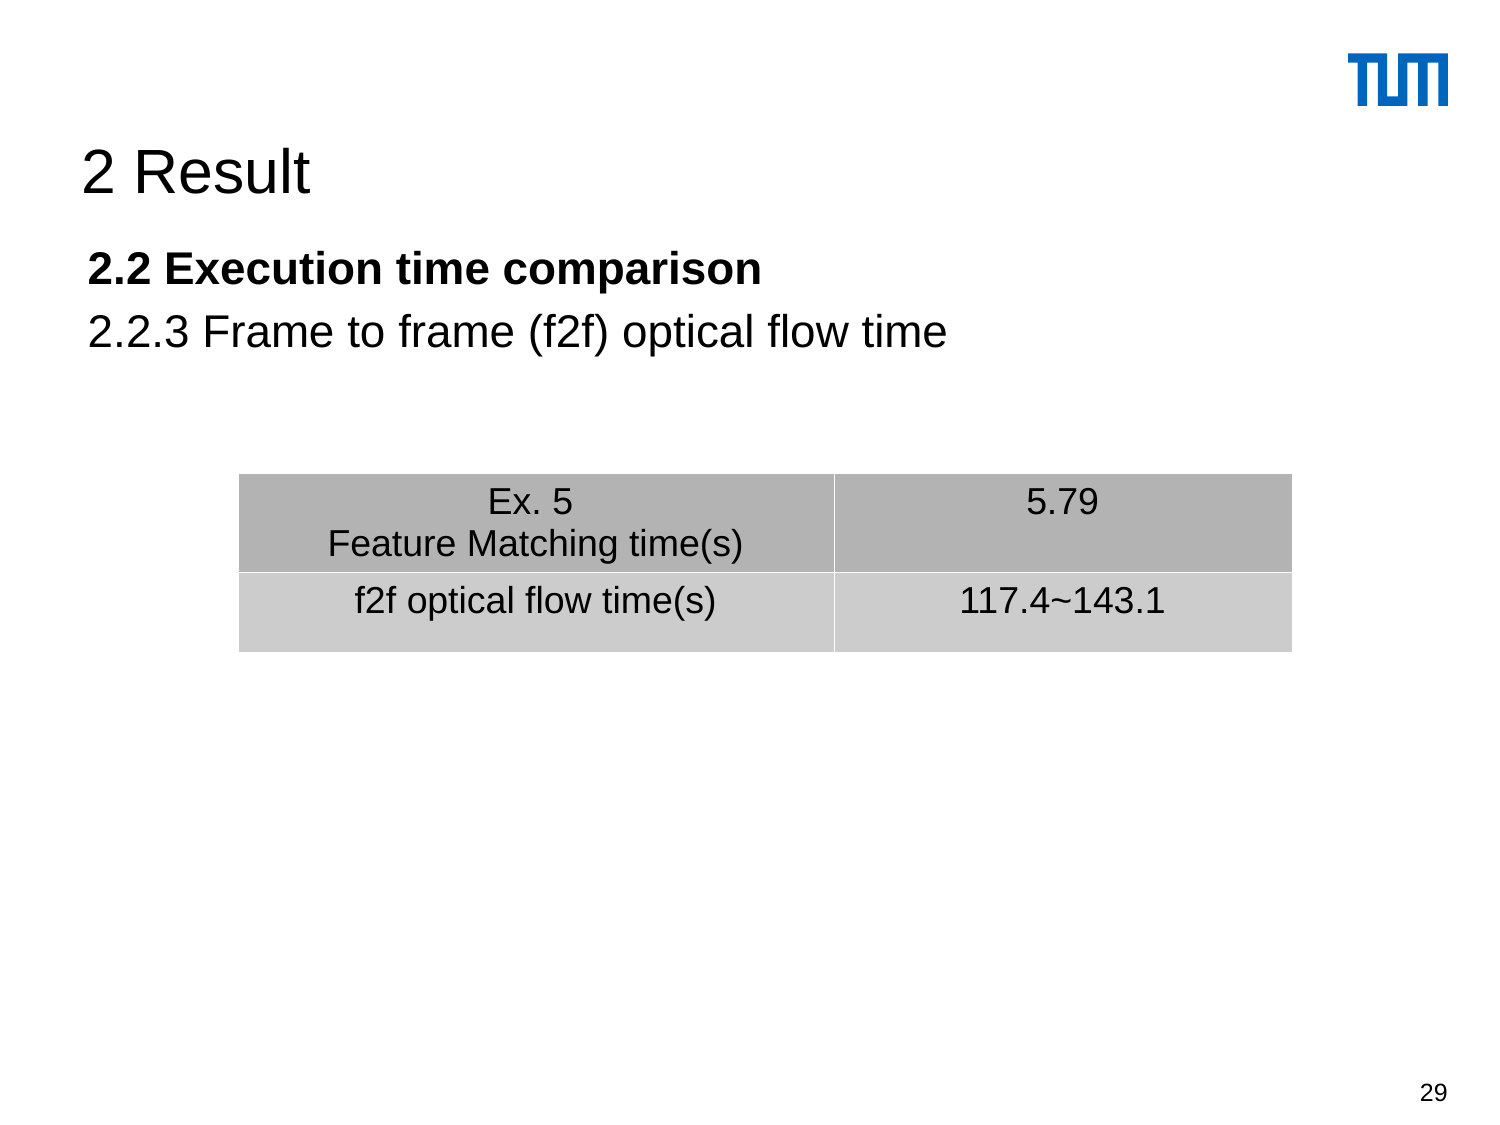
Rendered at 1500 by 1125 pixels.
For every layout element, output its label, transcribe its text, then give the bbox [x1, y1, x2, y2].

table_cell 117.4~143.1 [835, 573, 1292, 652]
table_header Ex. 5 Feature Matching time(s) [239, 474, 834, 572]
list 2.2 Execution time comparison 2.2.3 Frame to frame (f2f) optical flow time [87, 231, 1416, 963]
table_cell f2f optical flow time(s) [239, 573, 834, 652]
table_header 5.79 [835, 474, 1292, 572]
slide_number <number> [1111, 1061, 1448, 1122]
title 2 Result [81, 139, 1110, 207]
